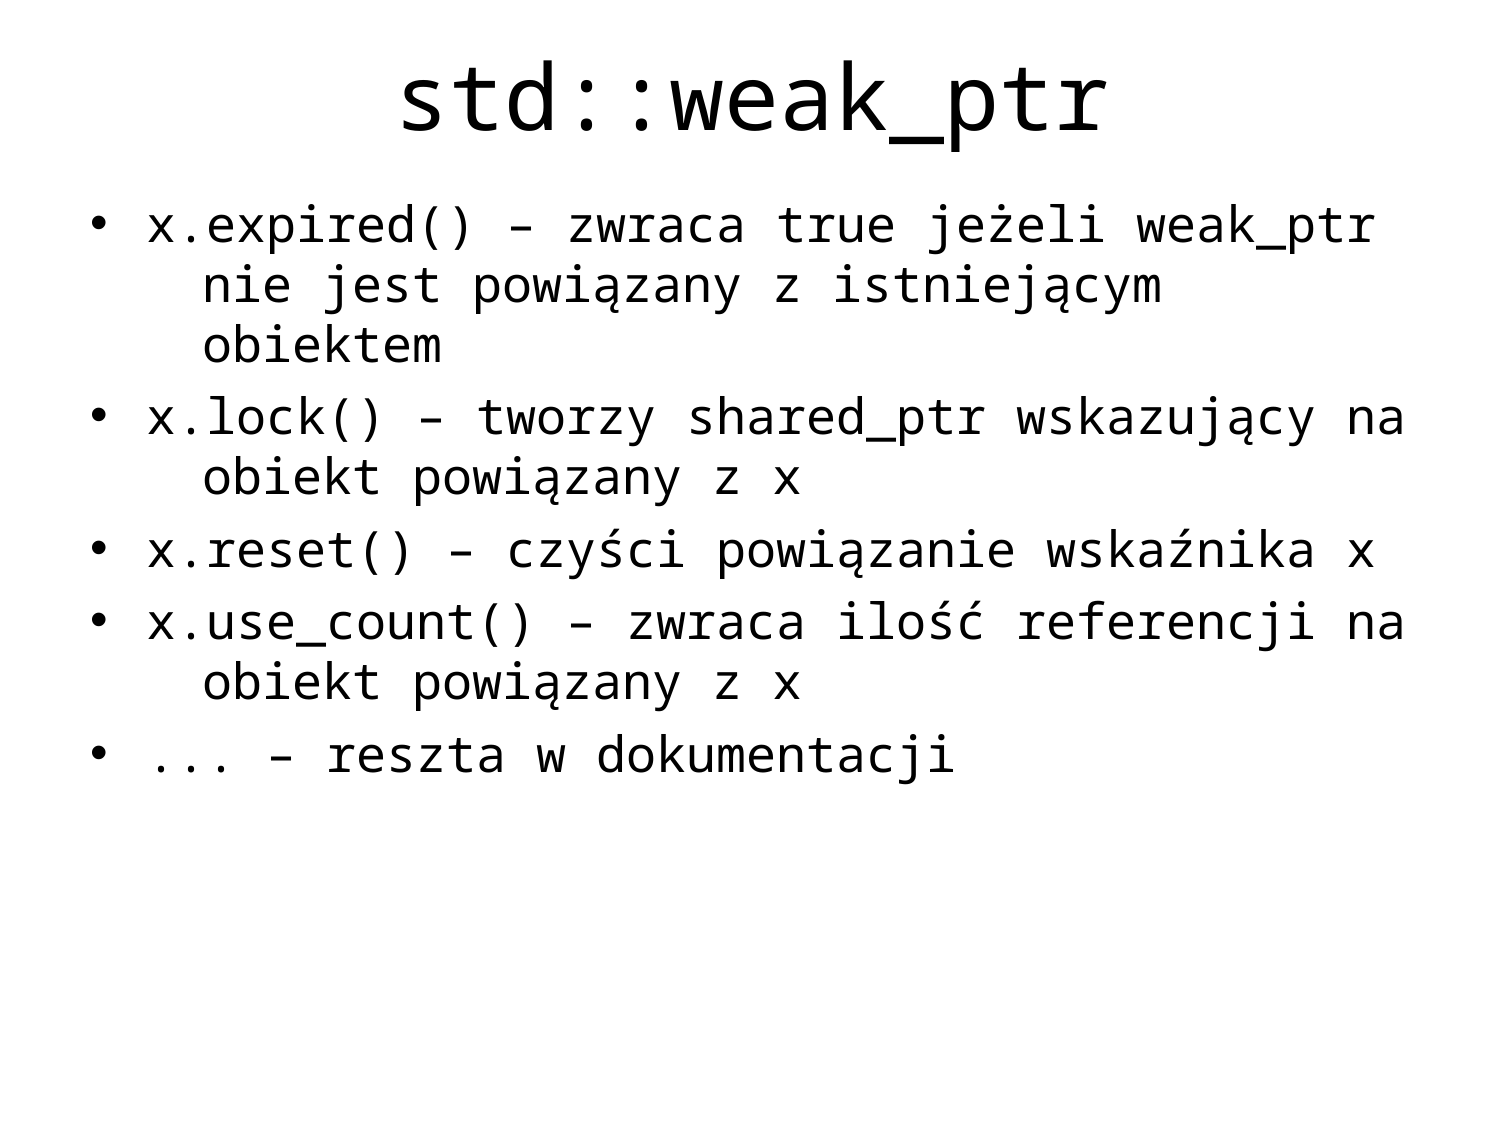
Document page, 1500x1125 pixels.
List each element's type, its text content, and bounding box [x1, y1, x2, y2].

list x.expired() – zwraca true jeżeli weak_ptr nie jest powiązany z istniejącym obiektem x.lock() – tworzy shared_ptr wskazujący na obiekt powiązany z x x.reset() – czyści powiązanie wskaźnika x x.use_count() – zwraca ilość referencji na obiekt powiązany z x ... – reszta w dokumentacji [75, 184, 1426, 1118]
title std::weak_ptr [76, 0, 1427, 188]
